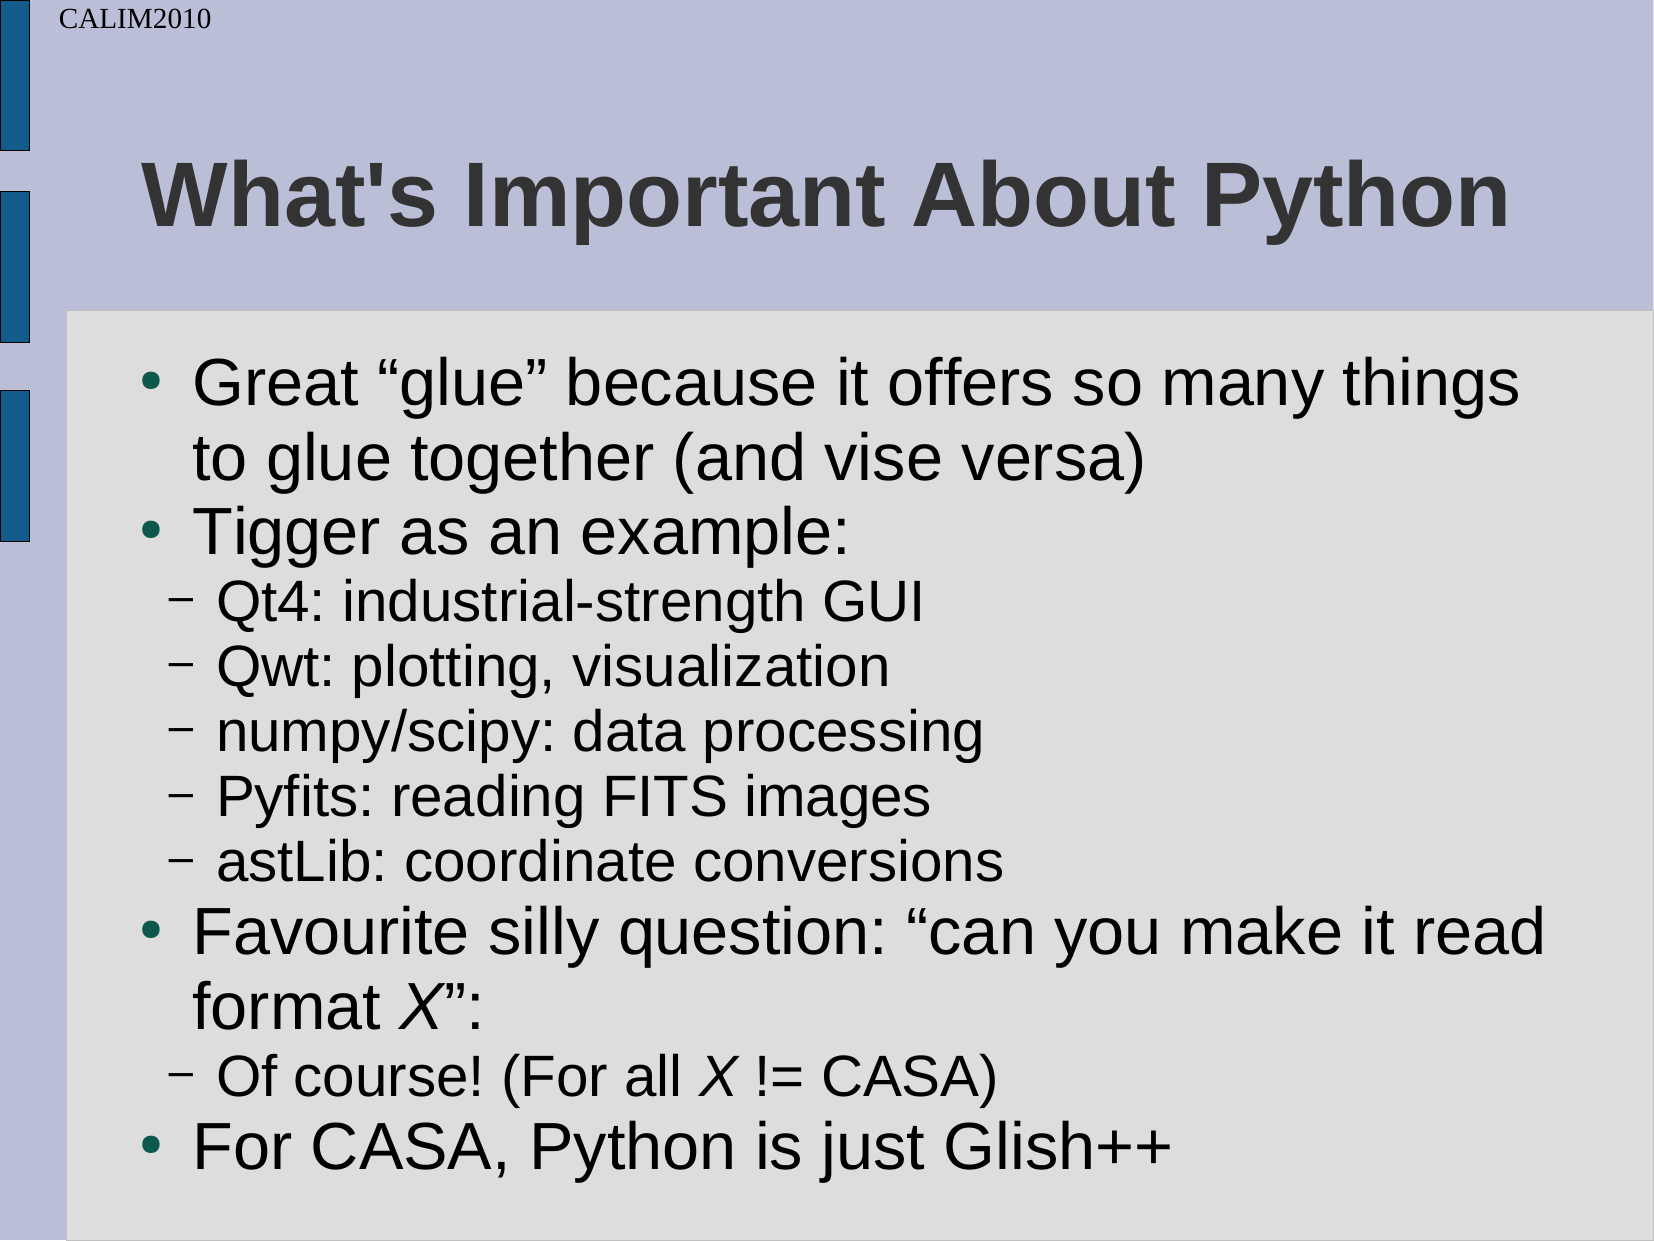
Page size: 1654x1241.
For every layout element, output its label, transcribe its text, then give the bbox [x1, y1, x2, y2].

title What's Important About Python [121, 98, 1534, 291]
list Great “glue” because it offers so many things to glue together (and vise versa) Tigger as an example: Qt4: industrial-strength GUI Qwt: plotting, visualization numpy/scipy: data processing Pyfits: reading FITS images astLib: coordinate conversions Favourite silly question: “can you make it read format X”: Of course! (For all X != CASA) For CASA, Python is just Glish++ [121, 344, 1595, 1241]
